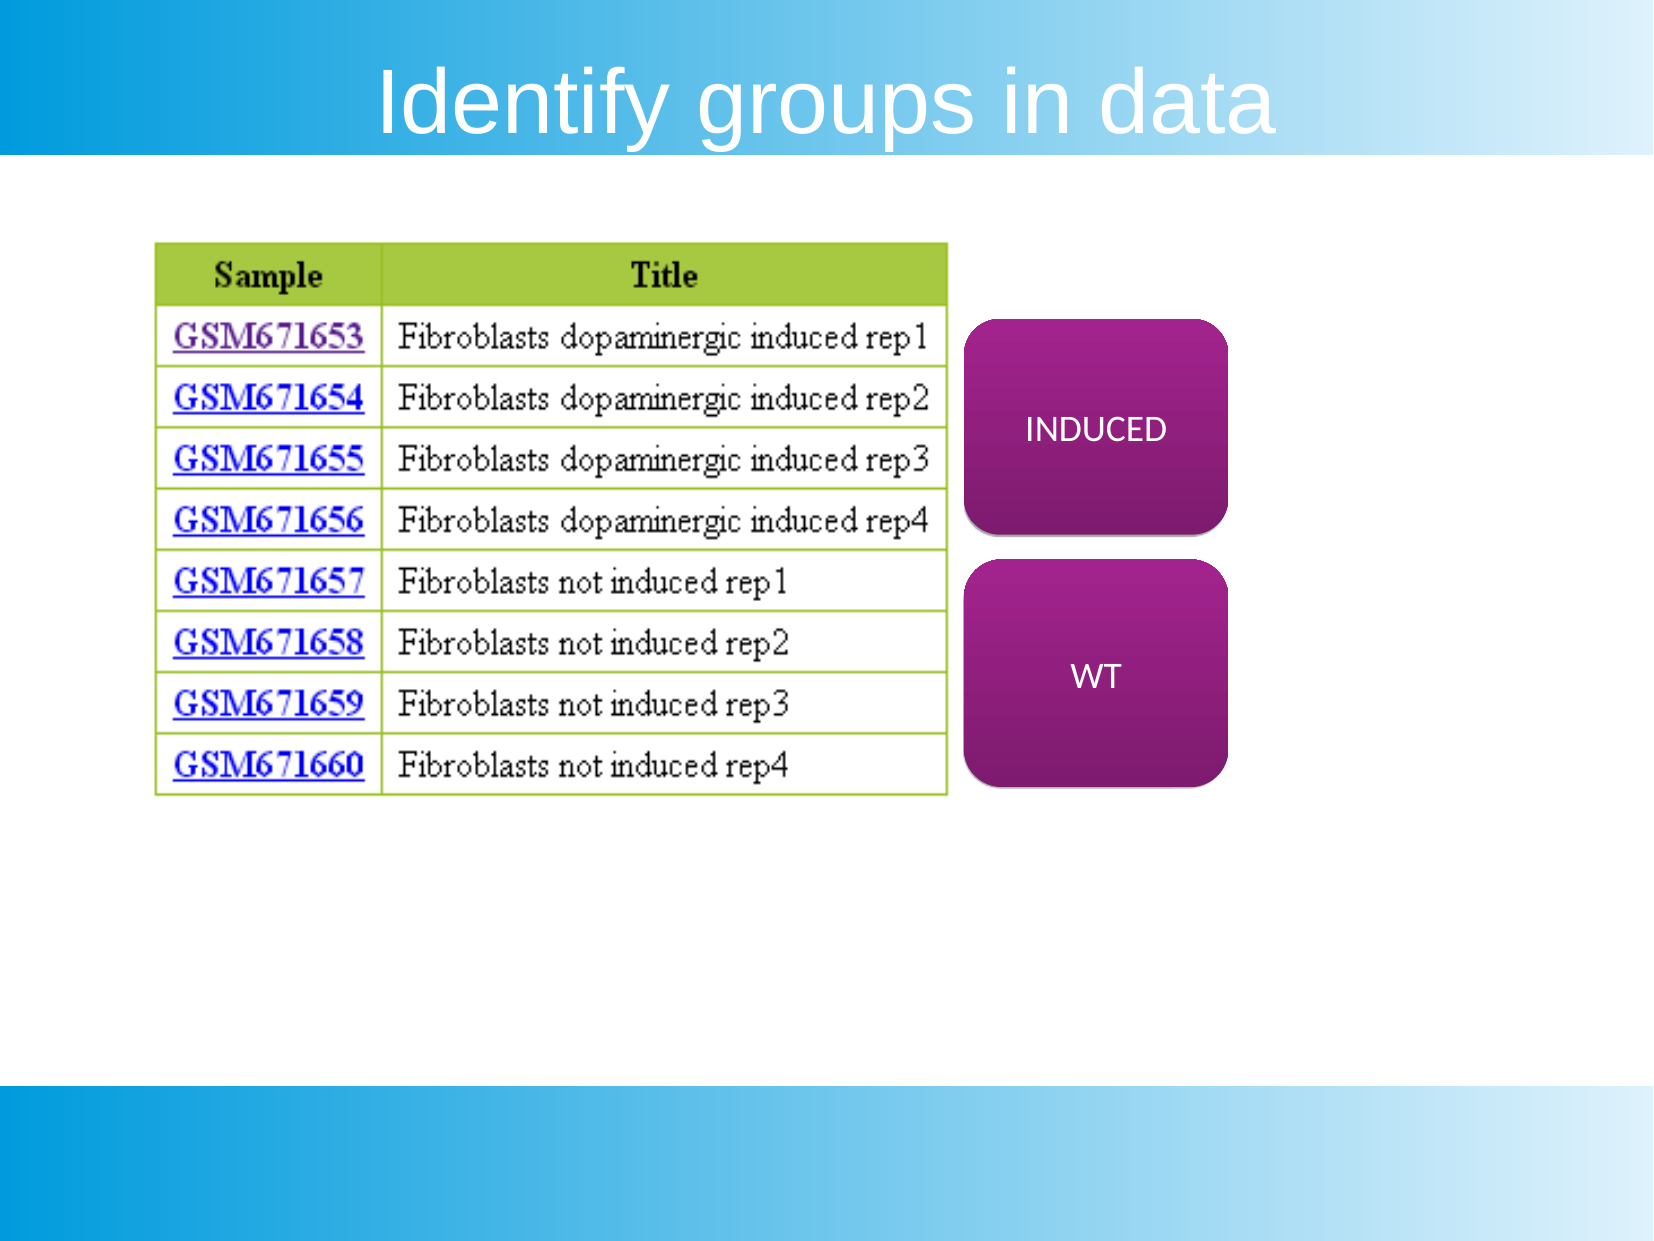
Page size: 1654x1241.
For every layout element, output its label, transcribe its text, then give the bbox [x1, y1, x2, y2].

title Identify groups in data [82, 49, 1571, 155]
text_box INDUCED [964, 318, 1229, 535]
text_box WT [963, 559, 1229, 788]
picture [144, 222, 978, 827]
